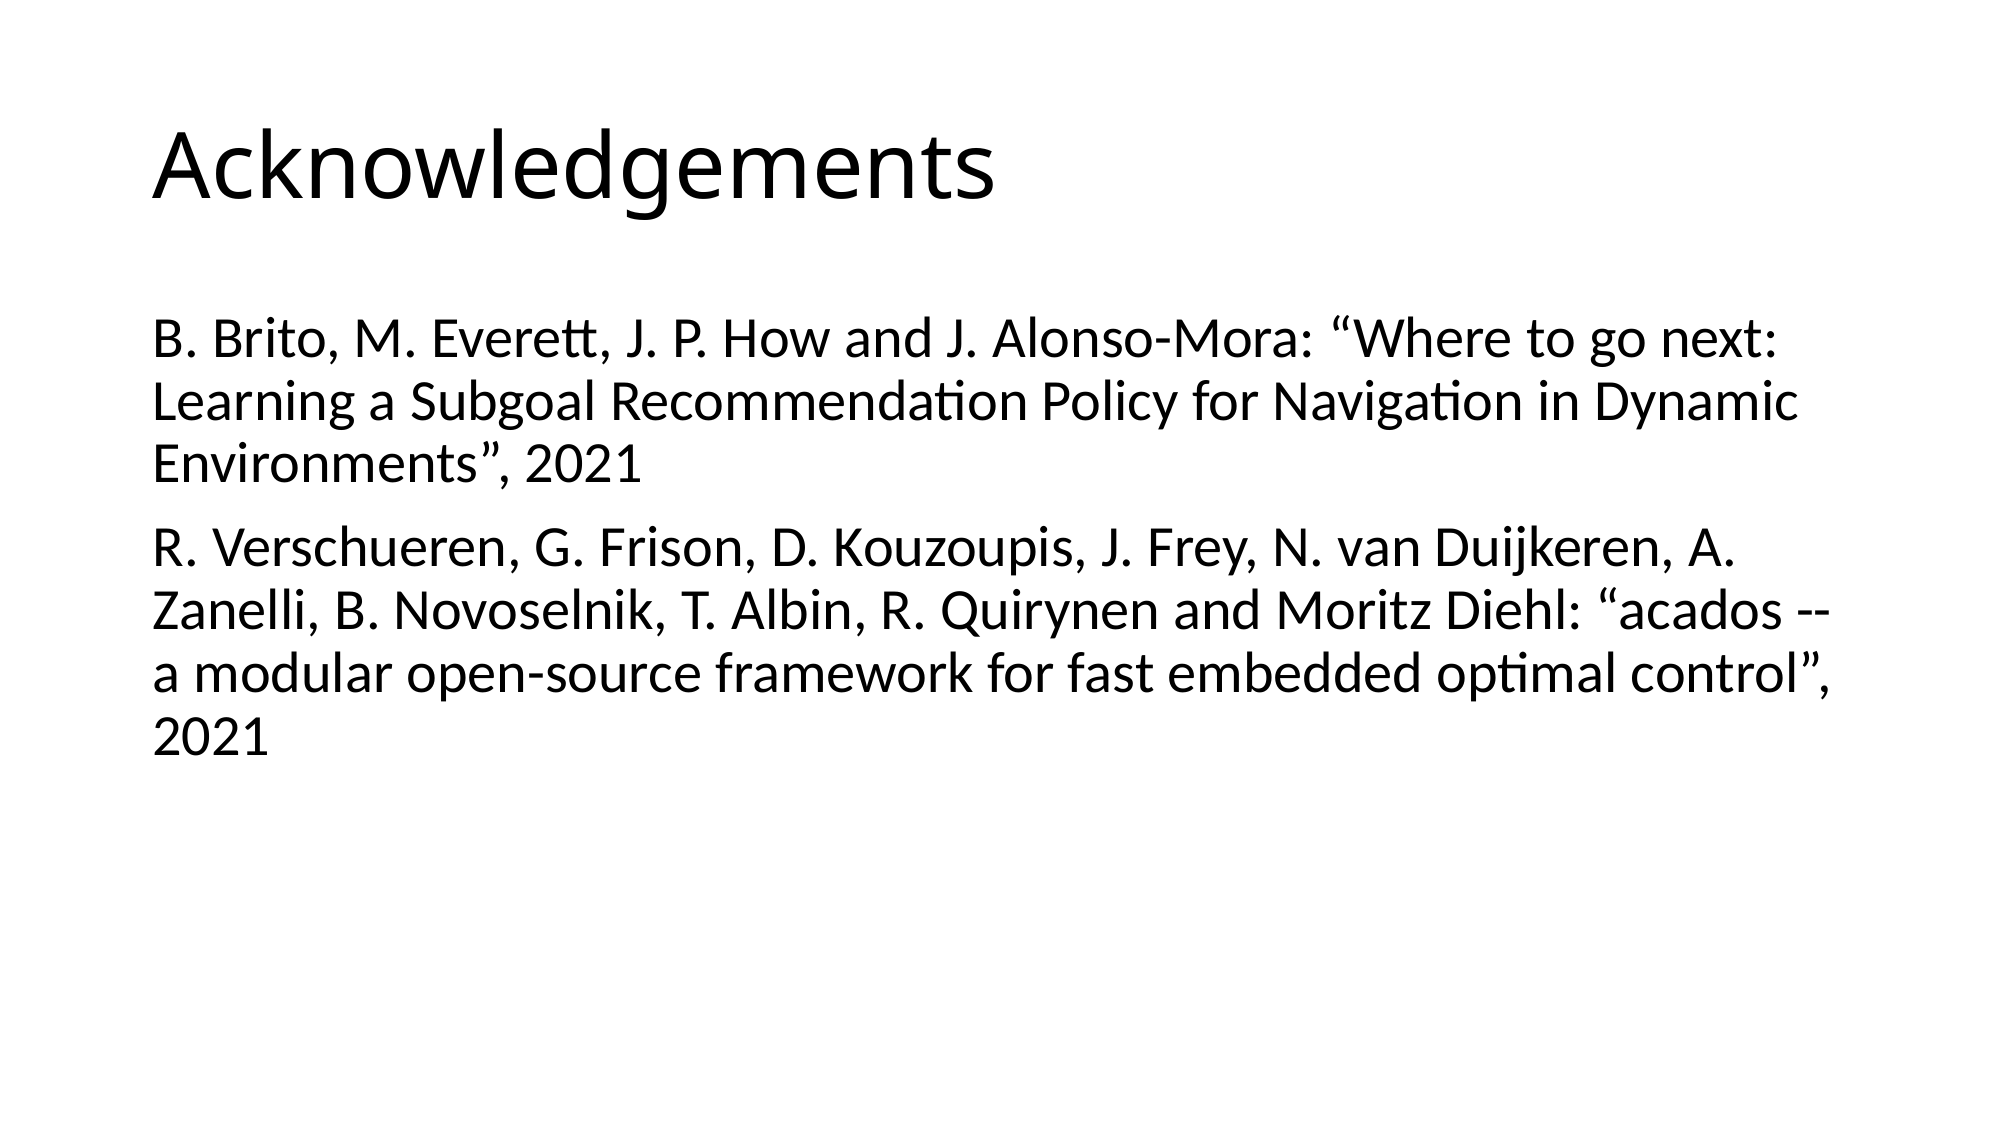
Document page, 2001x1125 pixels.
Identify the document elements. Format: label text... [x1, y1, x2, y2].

title Acknowledgements [137, 59, 1863, 278]
list B. Brito, M. Everett, J. P. How and J. Alonso-Mora: “Where to go next: Learning a Subgoal Recommendation Policy for Navigation in Dynamic Environments”, 2021 R. Verschueren, G. Frison, D. Kouzoupis, J. Frey, N. van Duijkeren, A. Zanelli, B. Novoselnik, T. Albin, R. Quirynen and Moritz Diehl: “acados -- a modular open-source framework for fast embedded optimal control”, 2021 [137, 299, 1863, 1014]
